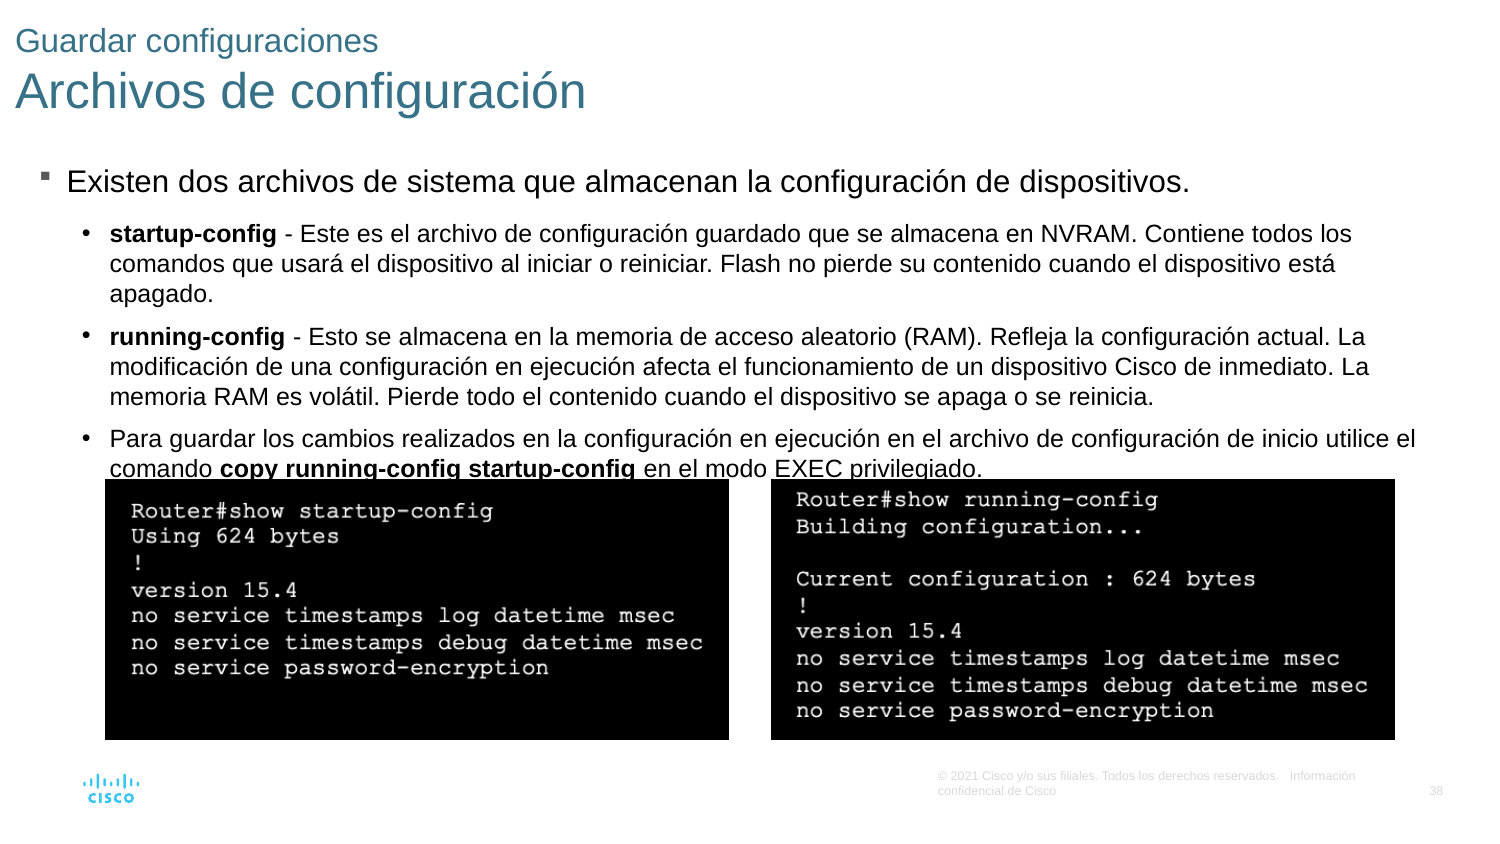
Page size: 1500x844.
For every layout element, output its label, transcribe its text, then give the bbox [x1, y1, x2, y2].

title Guardar configuraciones Archivos de configuración [0, 6, 1500, 131]
picture [771, 479, 1395, 741]
picture [105, 479, 729, 741]
list Existen dos archivos de sistema que almacenan la configuración de dispositivos. startup-config - Este es el archivo de configuración guardado que se almacena en NVRAM. Contiene todos los comandos que usará el dispositivo al iniciar o reiniciar. Flash no pierde su contenido cuando el dispositivo está apagado. running-config - Esto se almacena en la memoria de acceso aleatorio (RAM). Refleja la configuración actual. La modificación de una configuración en ejecución afecta el funcionamiento de un dispositivo Cisco de inmediato. La memoria RAM es volátil. Pierde todo el contenido cuando el dispositivo se apaga o se reinicia. Para guardar los cambios realizados en la configuración en ejecución en el archivo de configuración de inicio utilice el comando copy running-config startup-config en el modo EXEC privilegiado. [23, 154, 1477, 457]
